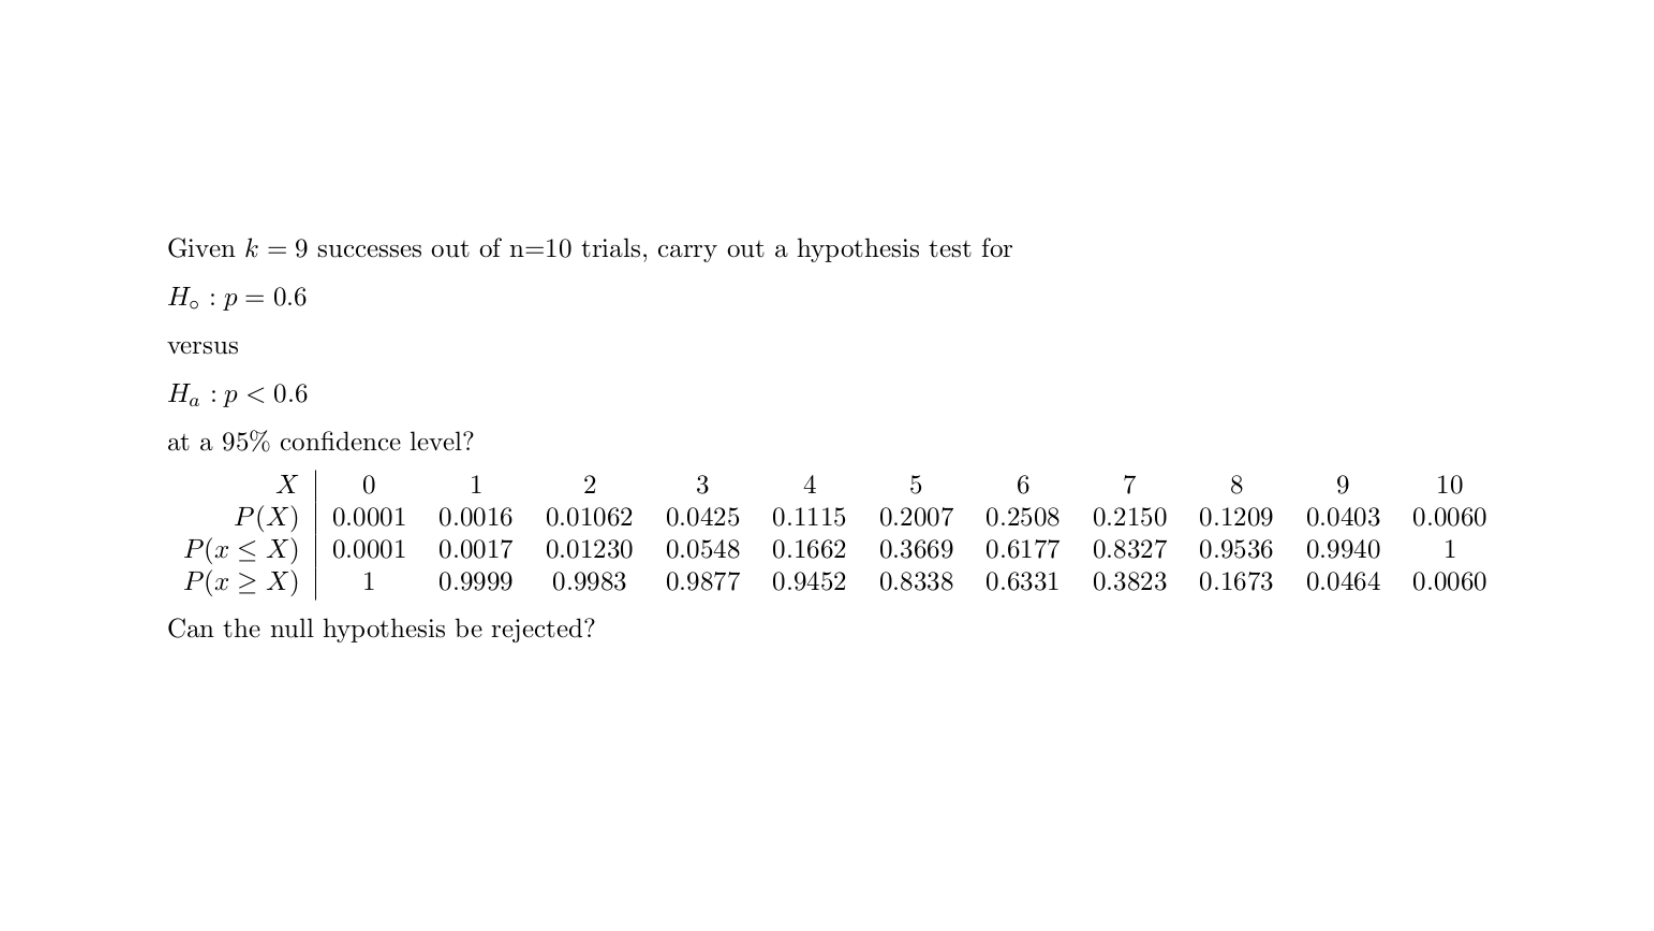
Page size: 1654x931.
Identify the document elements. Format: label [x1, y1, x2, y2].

picture [165, 229, 1495, 649]
